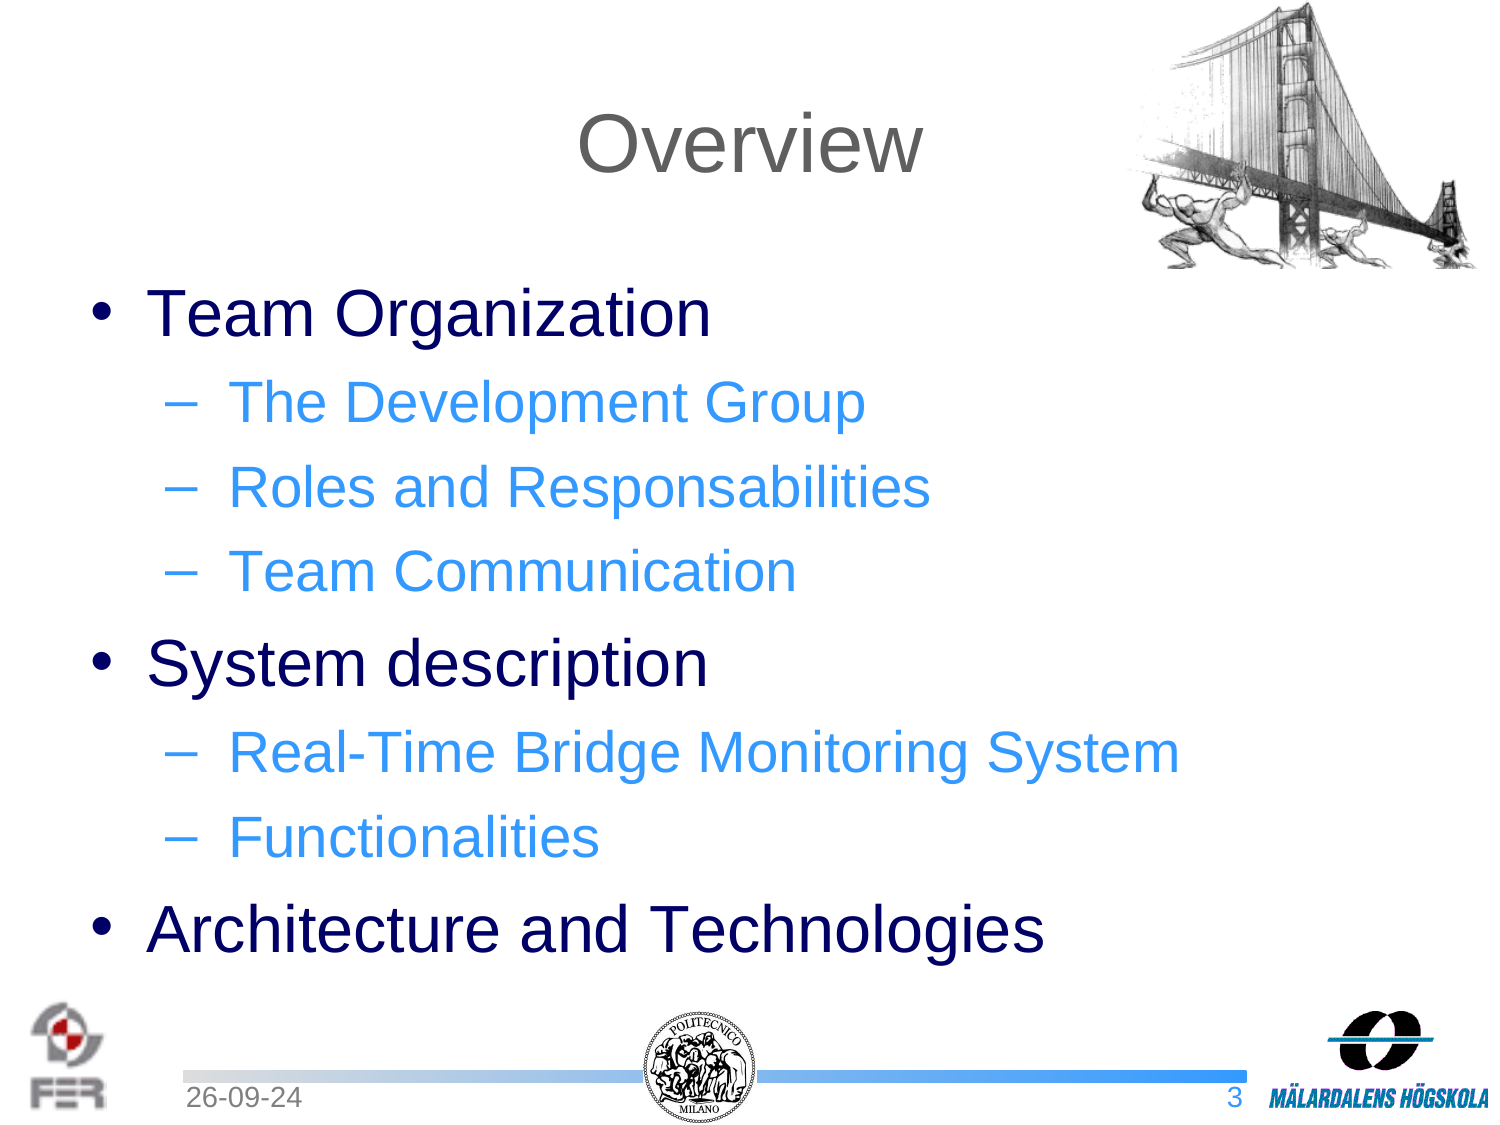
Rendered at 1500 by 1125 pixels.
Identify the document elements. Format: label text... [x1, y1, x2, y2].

picture [1368, 1093, 1374, 1104]
text_box <numero> [1186, 1070, 1258, 1114]
picture [1454, 1091, 1459, 1108]
picture [643, 1034, 757, 1123]
text_box 13-10-23 [171, 1070, 396, 1114]
picture [1435, 1096, 1441, 1104]
picture [1269, 1011, 1488, 1108]
picture [29, 987, 107, 1125]
list Team Organization The Development Group Roles and Responsabilities Team Communication System description Real-Time Bridge Monitoring System Functionalities Architecture and Technologies [75, 262, 1426, 1034]
picture [1122, 0, 1477, 269]
title Overview [75, 45, 1122, 233]
